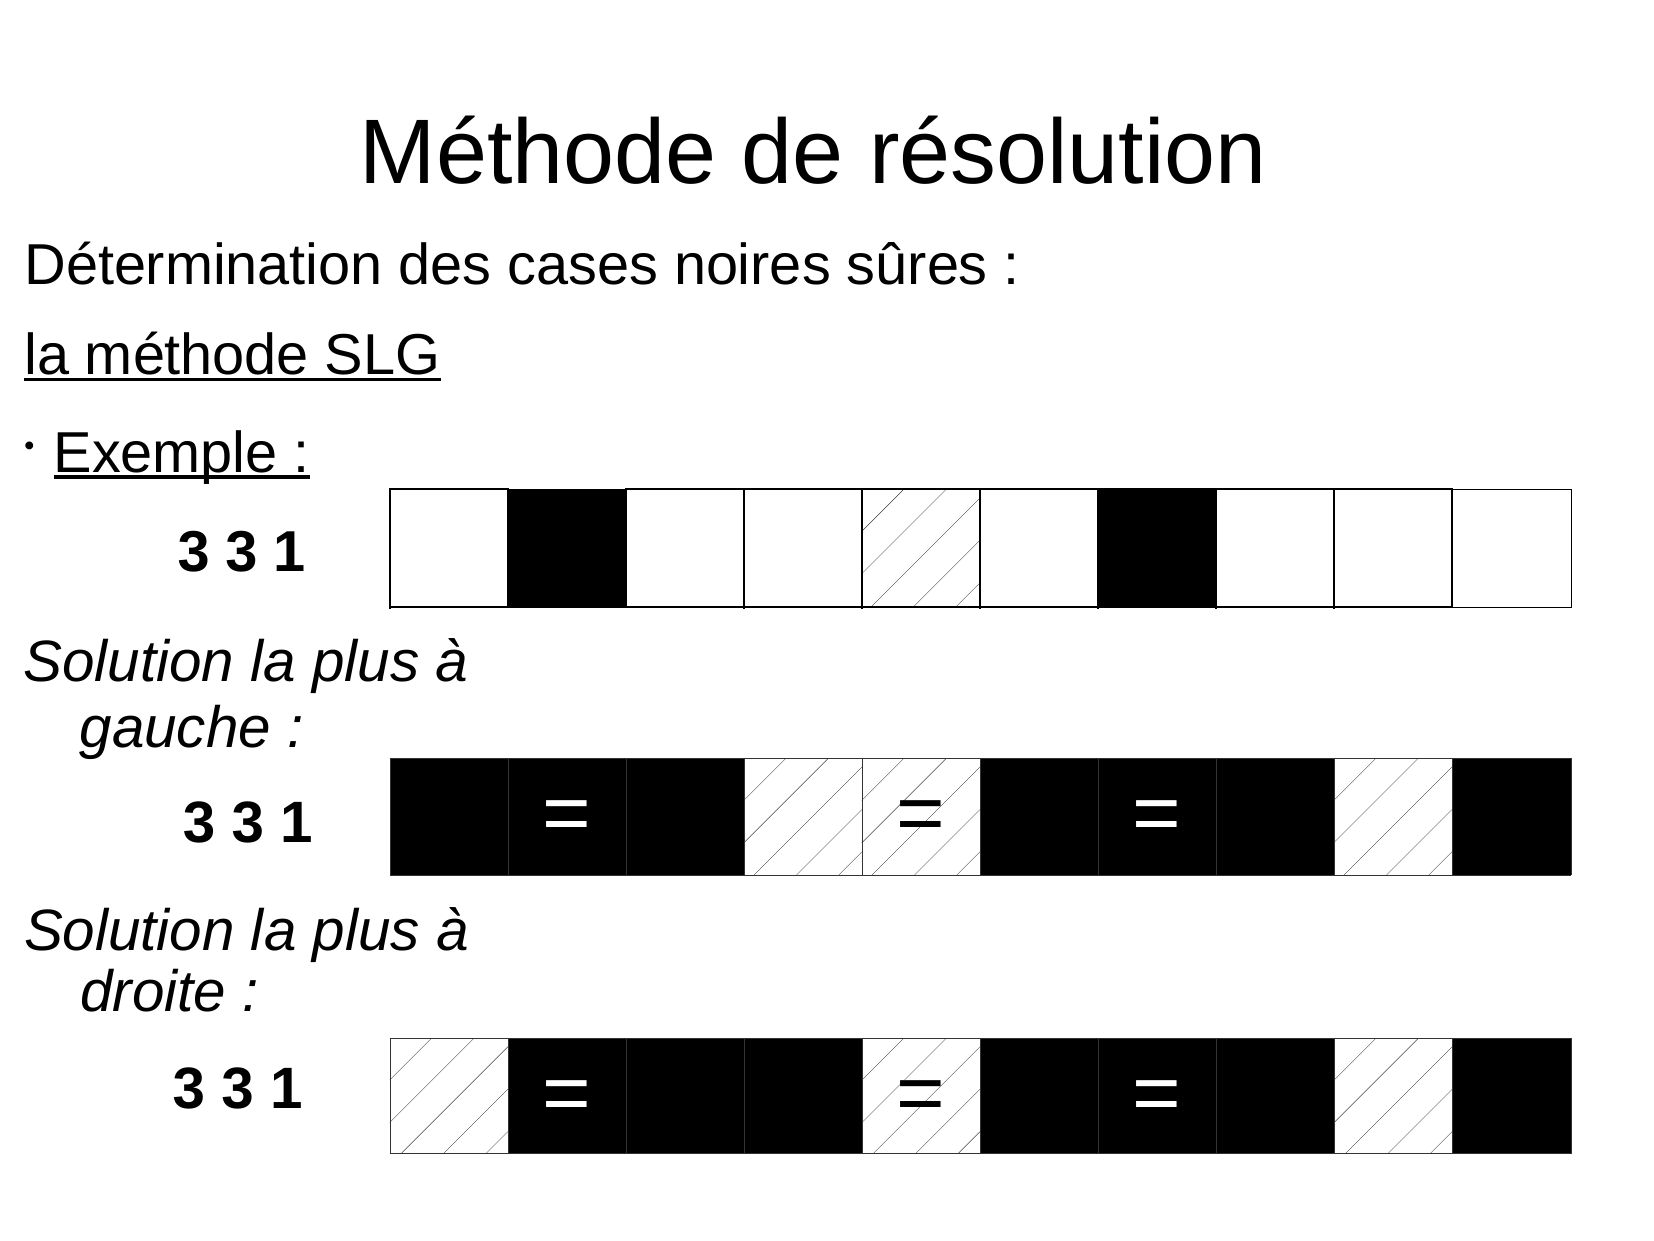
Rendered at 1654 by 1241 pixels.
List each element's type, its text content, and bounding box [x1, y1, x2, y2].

table_header [1453, 490, 1571, 607]
list Solution la plus à droite : 3 3 1 [24, 897, 470, 1181]
table_header [627, 1039, 744, 1153]
table_header [391, 490, 507, 606]
table_header [627, 490, 743, 606]
table_header [745, 1039, 862, 1153]
table_header = [1099, 759, 1216, 875]
list Solution la plus à gauche : 3 3 1 [23, 625, 473, 889]
table_header [1453, 1039, 1571, 1153]
table_header [470, 1039, 508, 1153]
table_header = [863, 1039, 980, 1153]
table_header [1217, 490, 1333, 606]
list Détermination des cases noires sûres : la méthode SLG Exemple : 3 3 1 [24, 232, 1537, 592]
table_header [1217, 759, 1334, 875]
table_header [1099, 490, 1215, 606]
table_header [627, 759, 744, 875]
title Méthode de résolution [82, 49, 1571, 257]
table_header = [509, 1039, 626, 1153]
table_header [981, 490, 1097, 606]
table_header [1335, 490, 1451, 606]
table_header [981, 1039, 1098, 1153]
table_header = [1099, 1039, 1216, 1153]
table_header [981, 759, 1098, 875]
table_header [391, 759, 508, 875]
table_header [863, 490, 979, 606]
table_header = [863, 759, 980, 875]
table_header [509, 490, 625, 607]
table_header = [509, 759, 626, 875]
table_header [1453, 759, 1571, 875]
table_header [1335, 1039, 1452, 1153]
table_header [1217, 1039, 1334, 1153]
table_header [745, 759, 862, 875]
table_header [745, 490, 861, 606]
table_header [1335, 759, 1452, 875]
